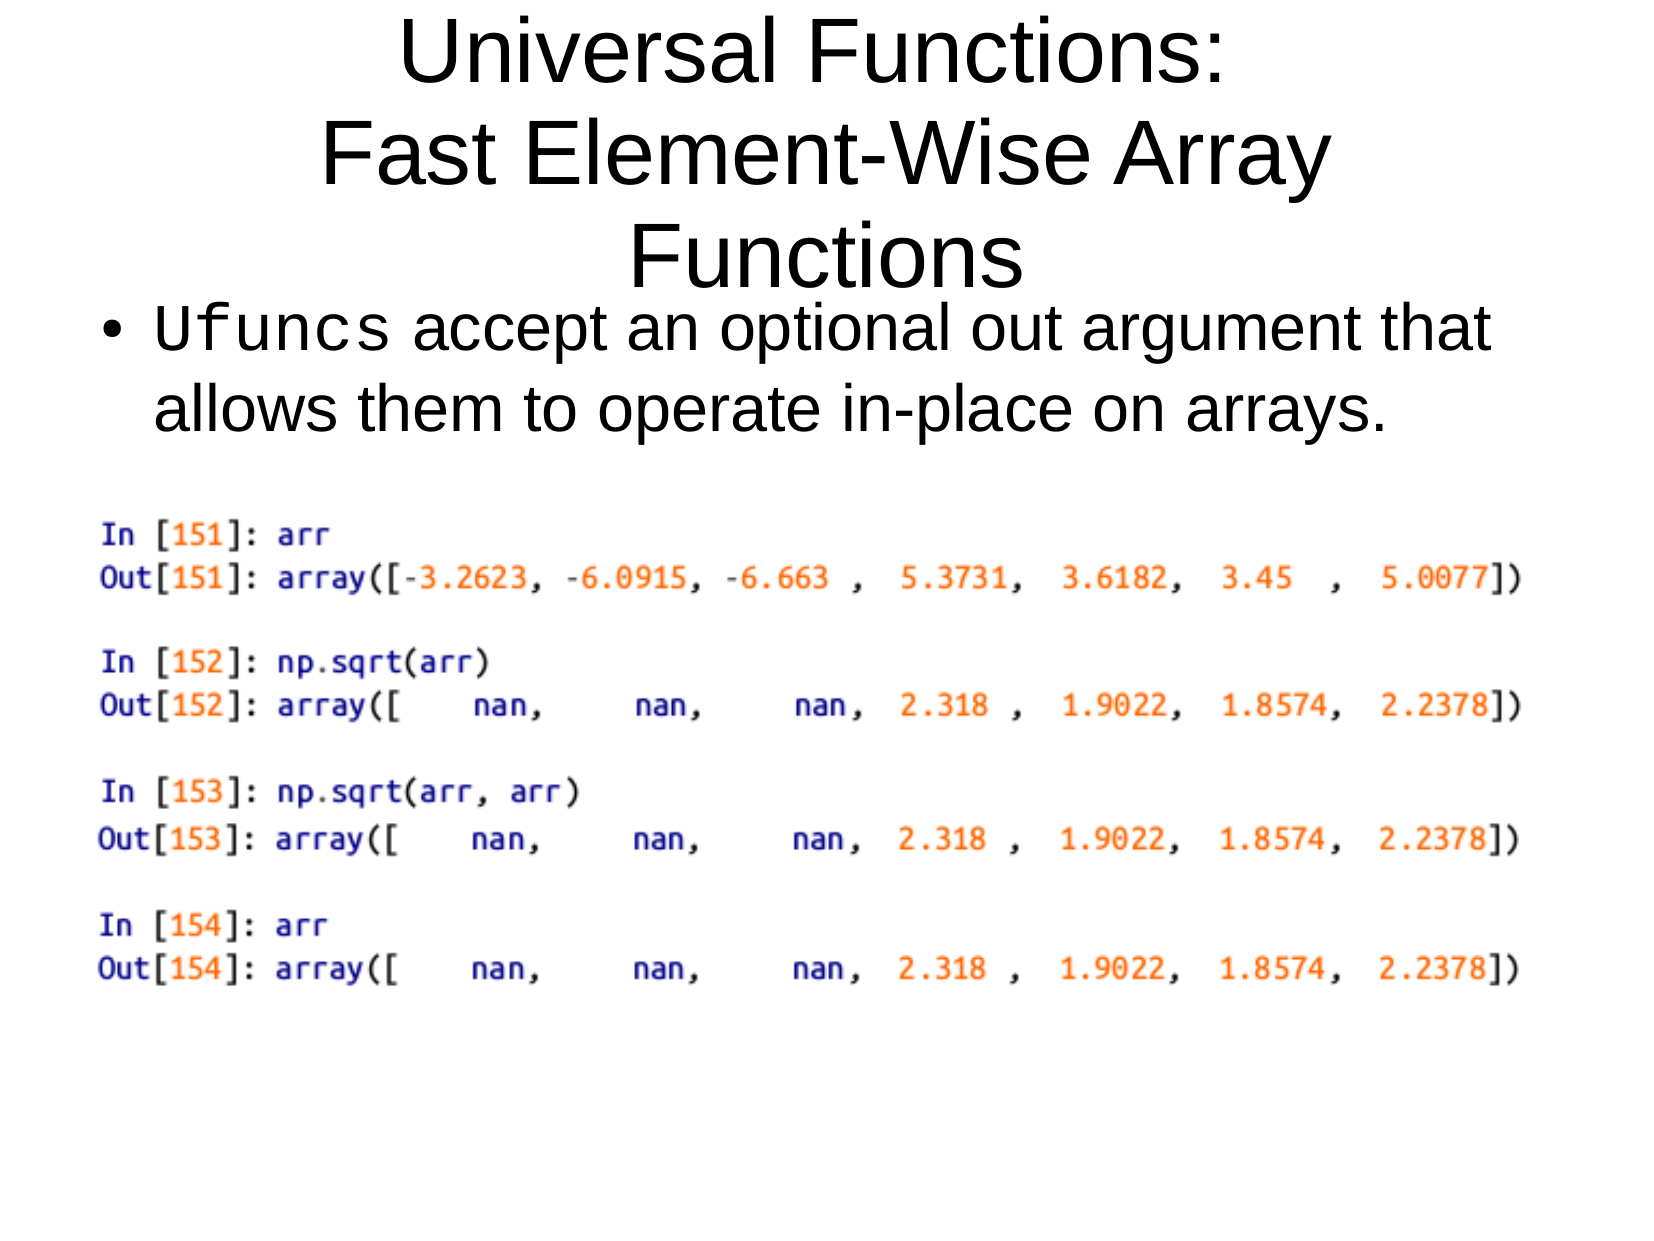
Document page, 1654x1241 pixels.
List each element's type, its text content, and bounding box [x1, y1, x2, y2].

picture [90, 509, 1532, 999]
list Ufuncs accept an optional out argument that allows them to operate in-place on arrays. [82, 290, 1571, 1010]
title Universal Functions: Fast Element-Wise Array Functions [82, 0, 1571, 290]
